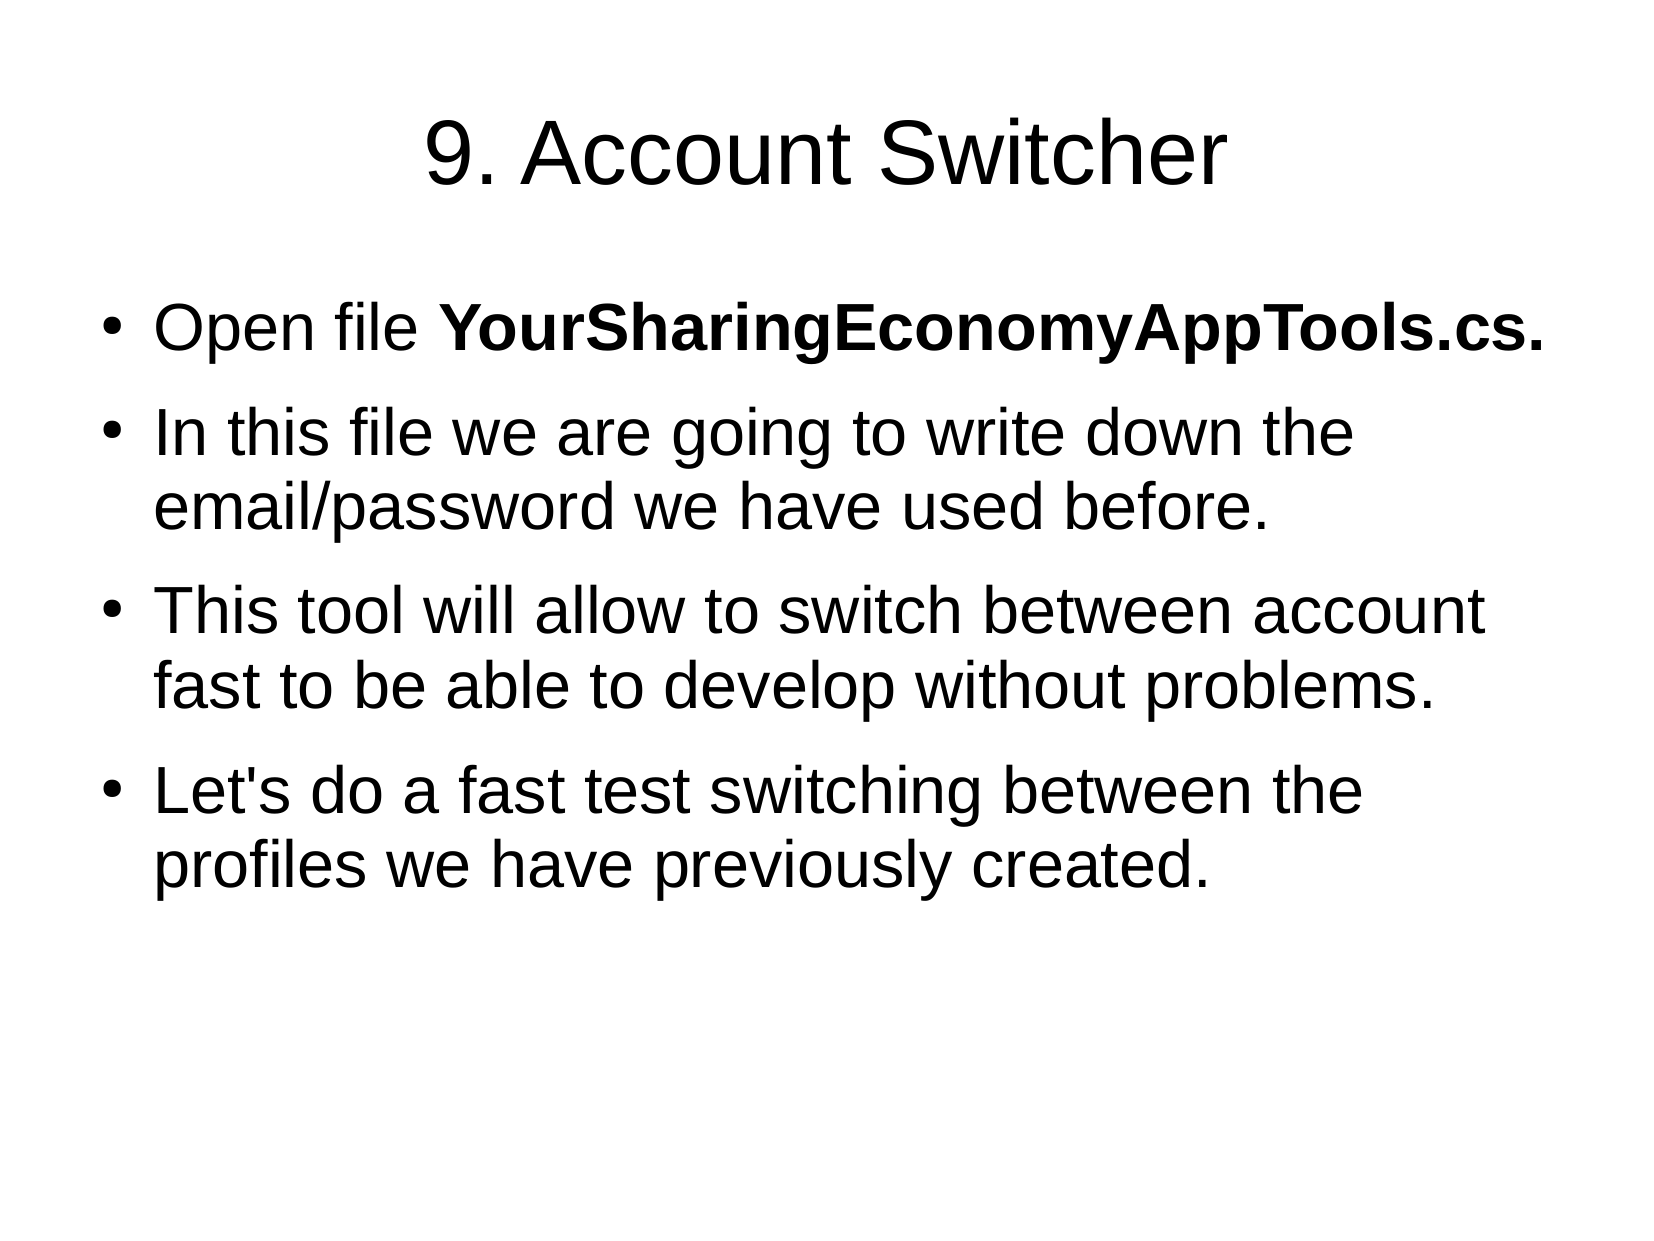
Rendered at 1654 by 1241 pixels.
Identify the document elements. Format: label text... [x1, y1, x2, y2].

list Open file YourSharingEconomyAppTools.cs. In this file we are going to write down the email/password we have used before. This tool will allow to switch between account fast to be able to develop without problems. Let's do a fast test switching between the profiles we have previously created. [82, 290, 1571, 1010]
title 9. Account Switcher [82, 49, 1571, 257]
